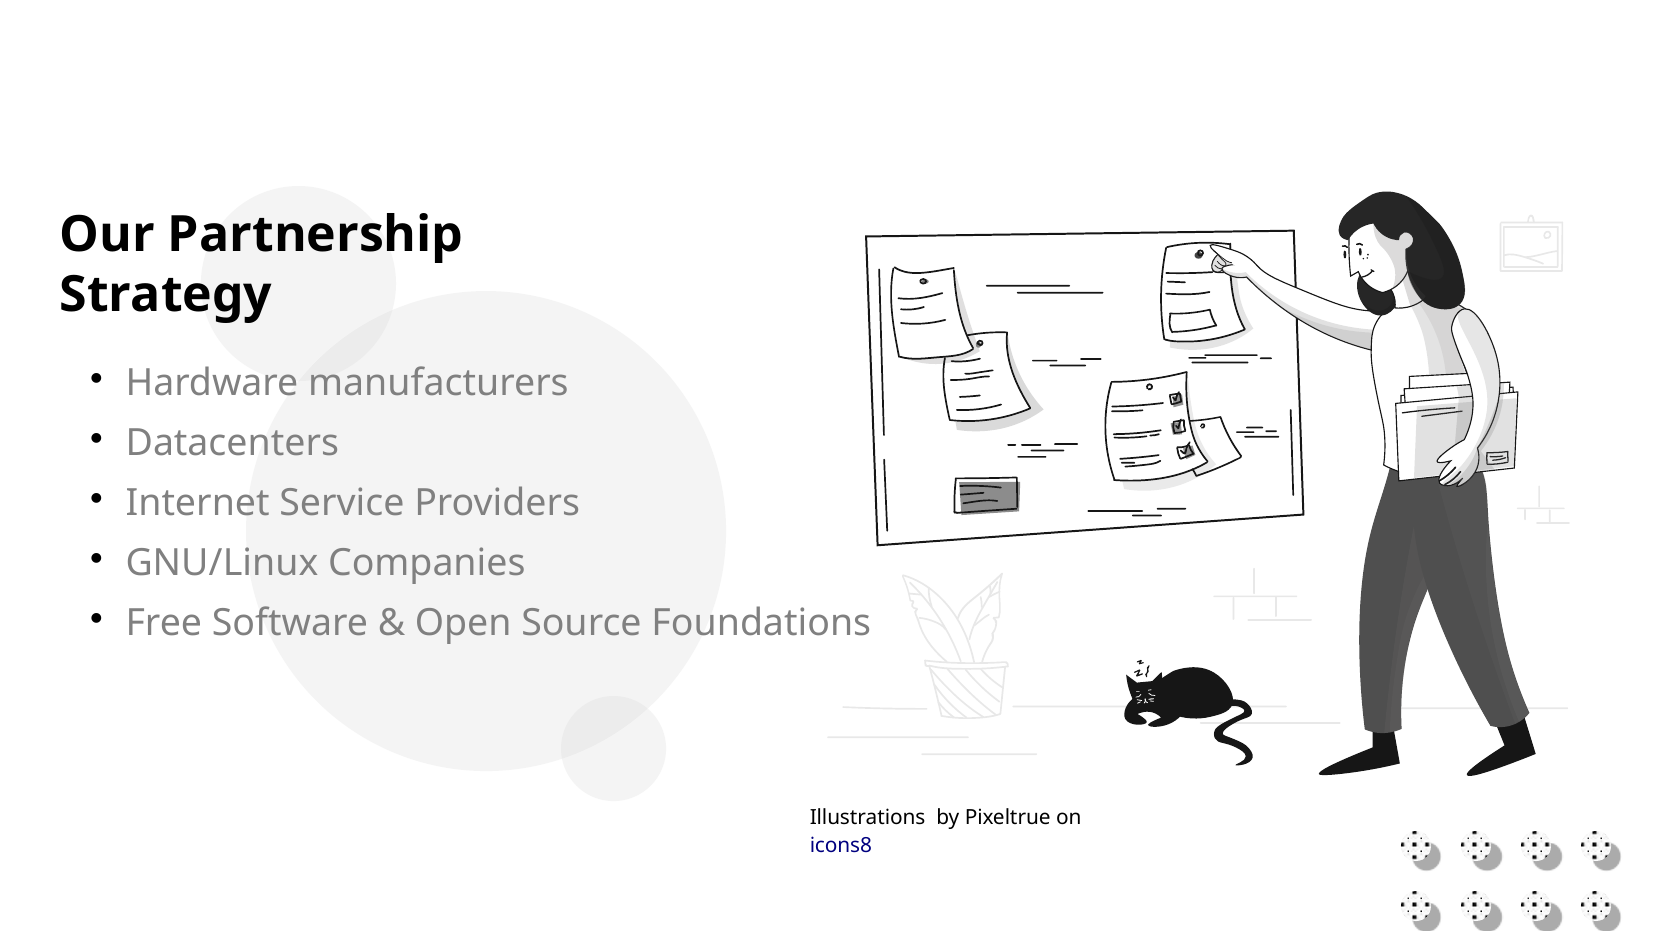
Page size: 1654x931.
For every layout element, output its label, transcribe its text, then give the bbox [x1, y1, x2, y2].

picture [1400, 830, 1432, 862]
picture [1520, 890, 1552, 922]
text_box Our Partnership Strategy [44, 193, 600, 259]
picture [1520, 831, 1552, 862]
picture [1580, 890, 1612, 922]
text_box Hardware manufacturers Datacenters Internet Service Providers GNU/Linux Companies Free Software & Open Source Foundations [75, 350, 1005, 680]
picture [1400, 891, 1432, 922]
picture [1461, 890, 1492, 922]
picture [1460, 830, 1492, 862]
picture [1581, 830, 1612, 862]
